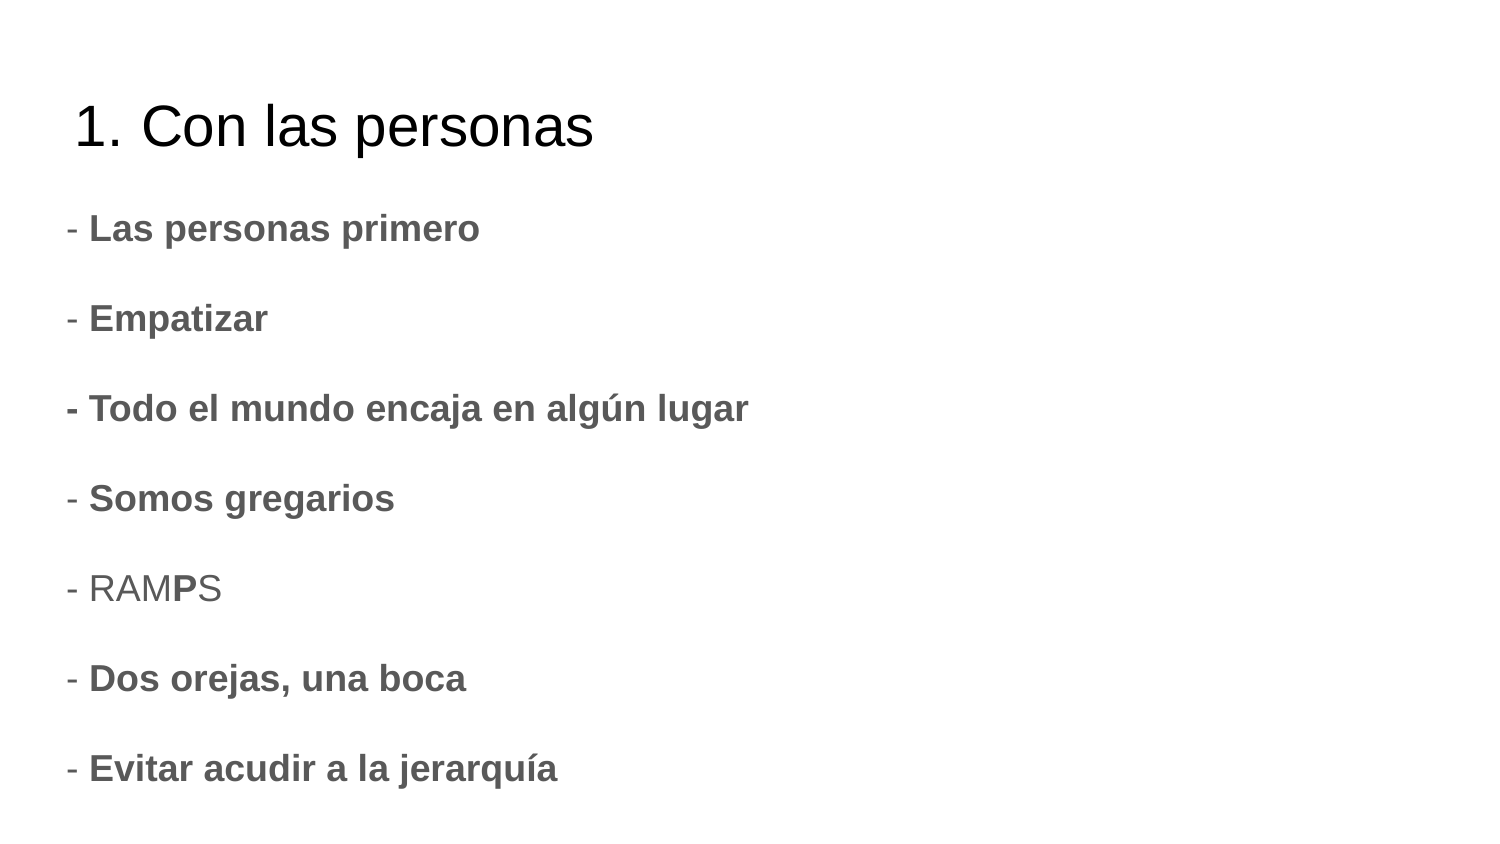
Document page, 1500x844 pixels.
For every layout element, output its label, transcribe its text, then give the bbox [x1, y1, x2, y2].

list - Las personas primero - Empatizar - Todo el mundo encaja en algún lugar - Somos gregarios - RAMPS - Dos orejas, una boca - Evitar acudir a la jerarquía [51, 189, 1449, 817]
title Con las personas [51, 72, 1449, 167]
